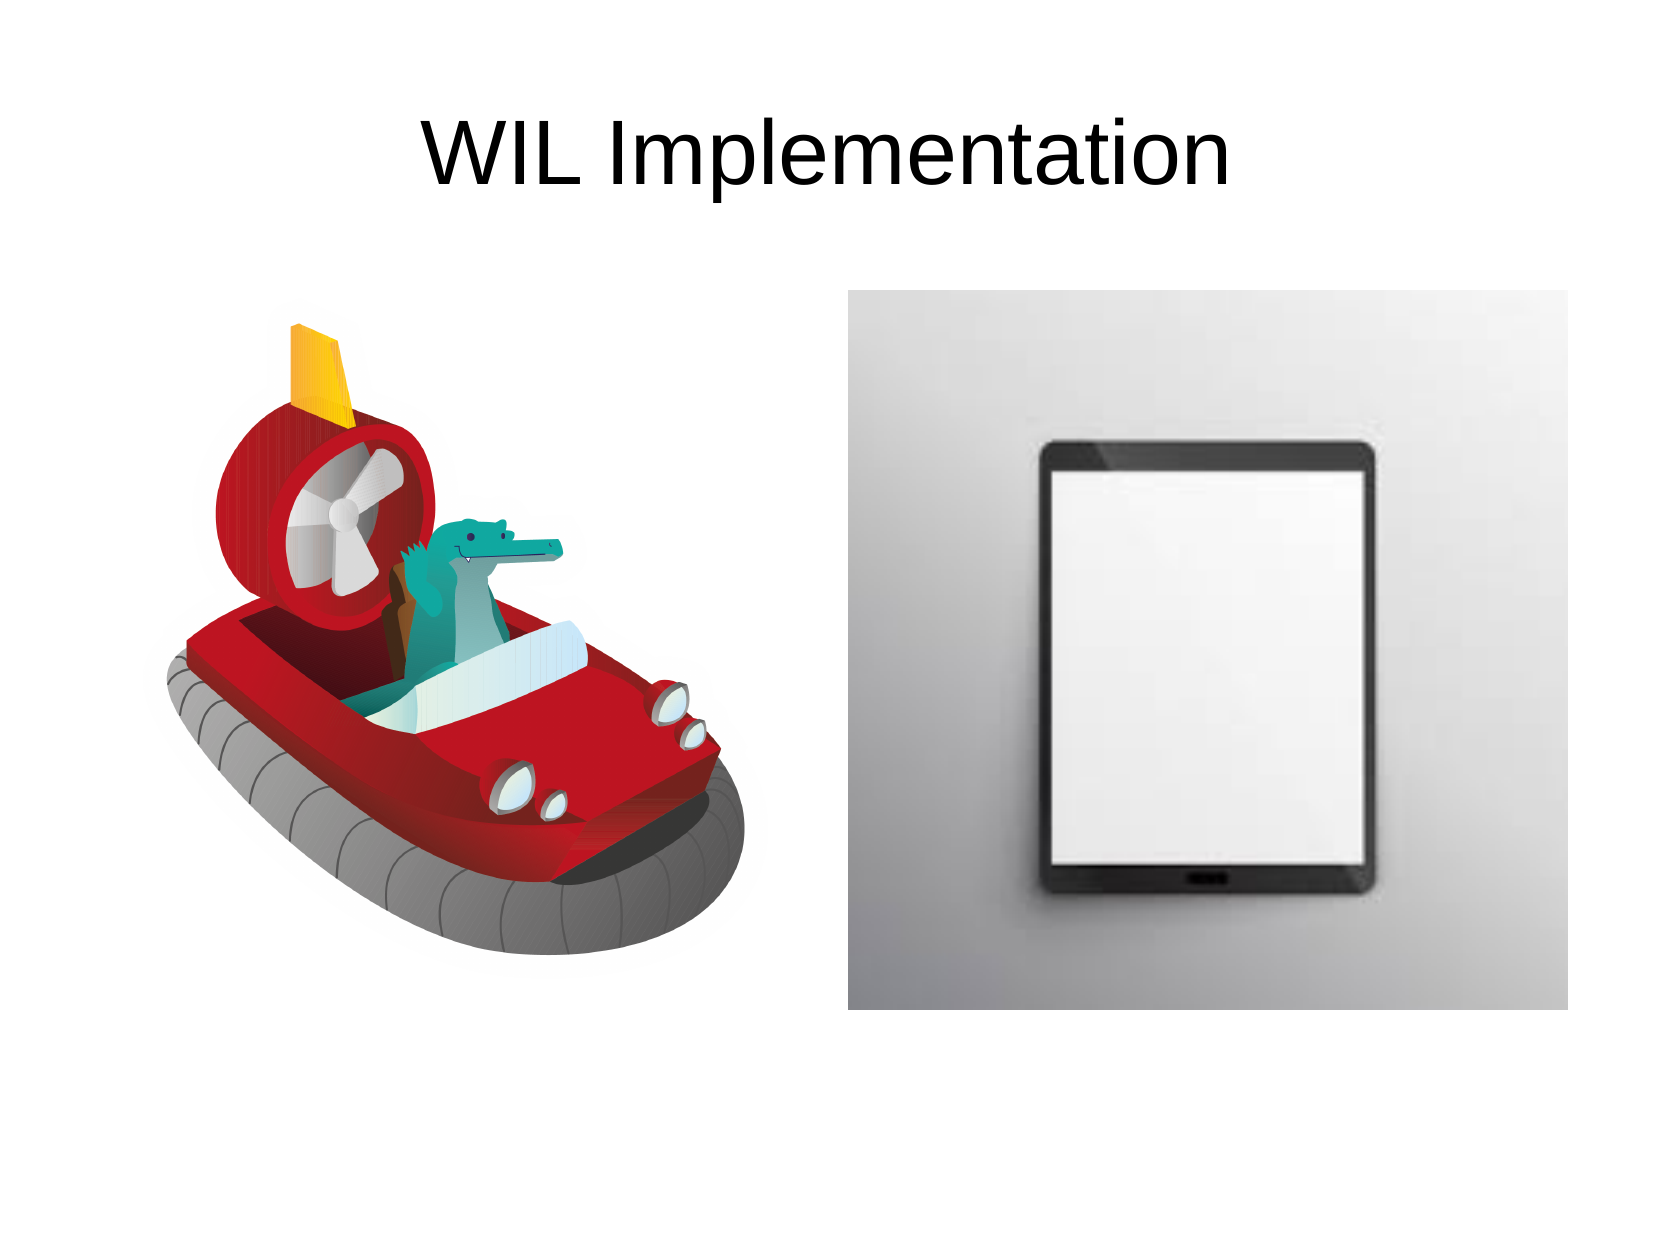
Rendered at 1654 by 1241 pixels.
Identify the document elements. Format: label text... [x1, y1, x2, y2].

picture [848, 290, 1568, 1010]
title WIL Implementation [82, 49, 1571, 257]
picture [110, 290, 781, 1010]
